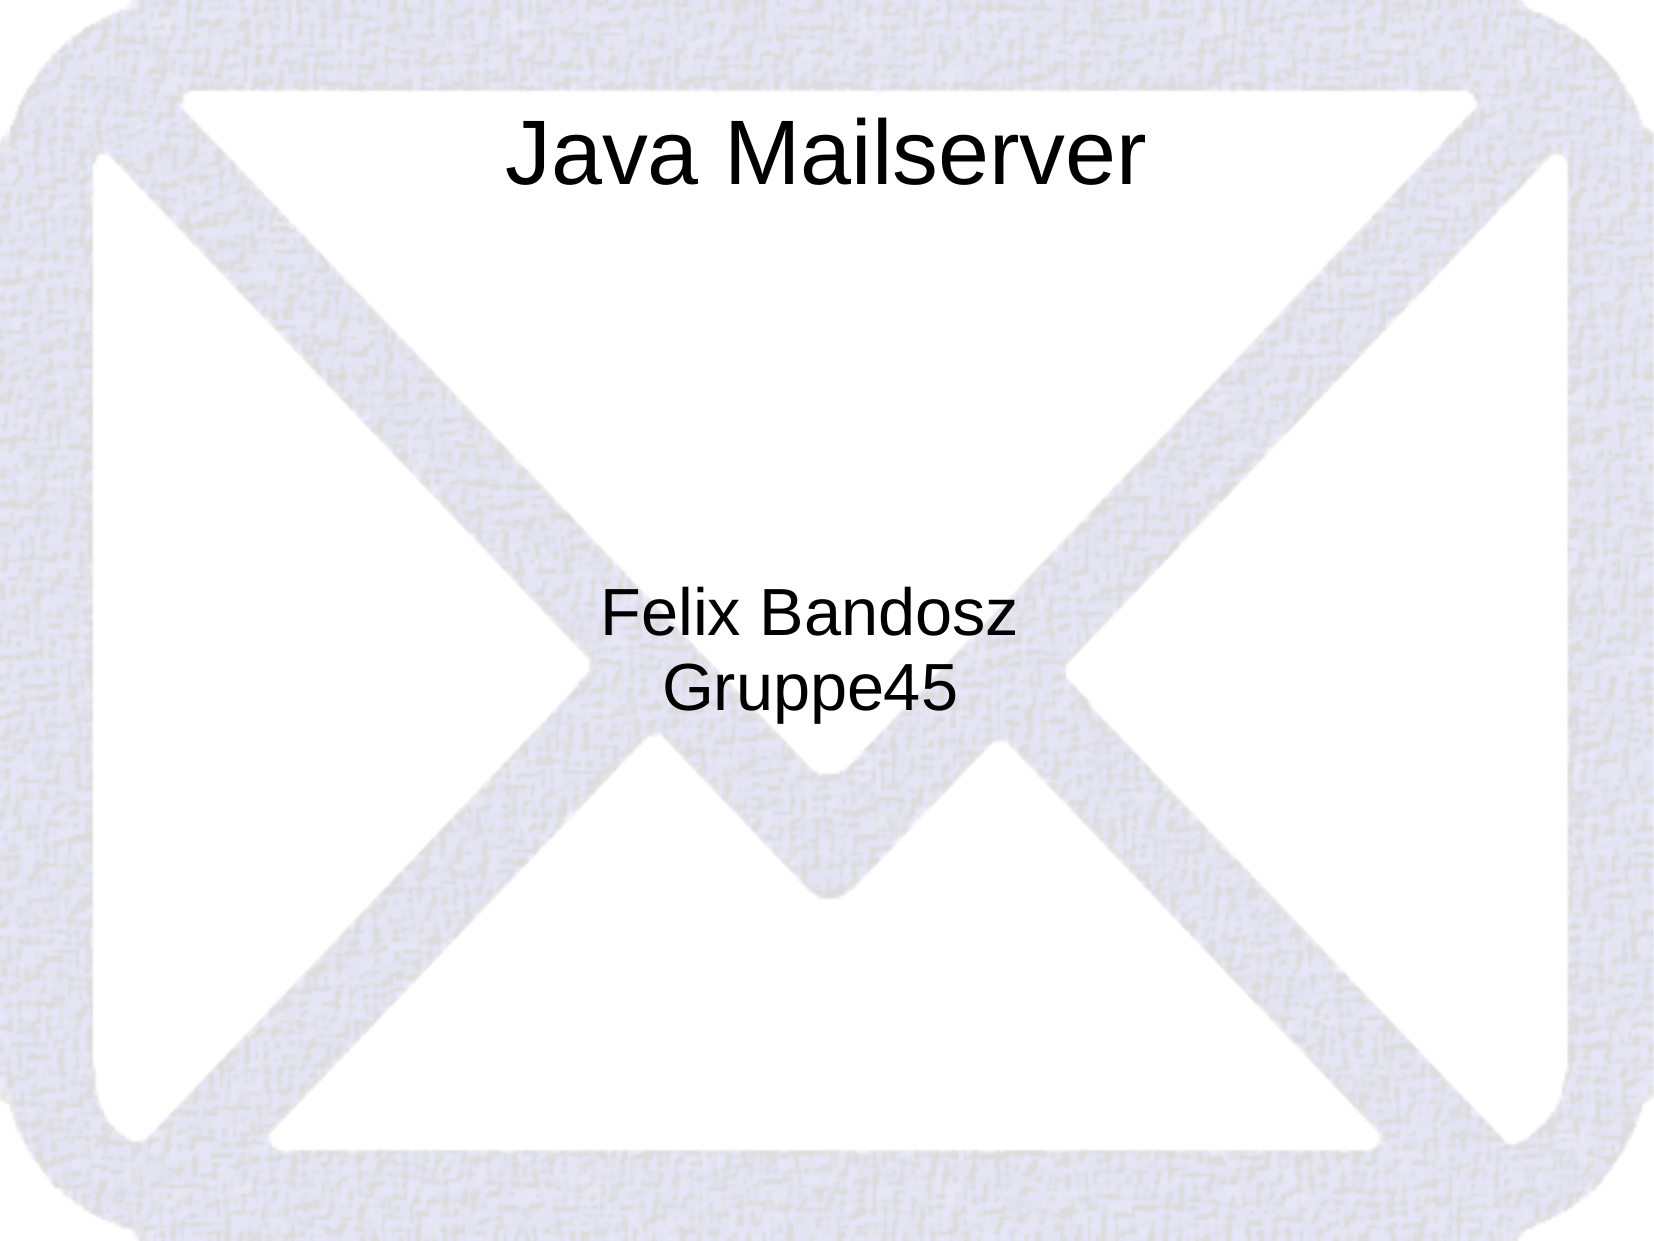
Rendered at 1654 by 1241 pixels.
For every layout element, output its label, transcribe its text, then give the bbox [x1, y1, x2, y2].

title Java Mailserver [82, 49, 1571, 257]
picture [0, 0, 1654, 1241]
subtitle Felix Bandosz Gruppe45 [82, 290, 1538, 1010]
